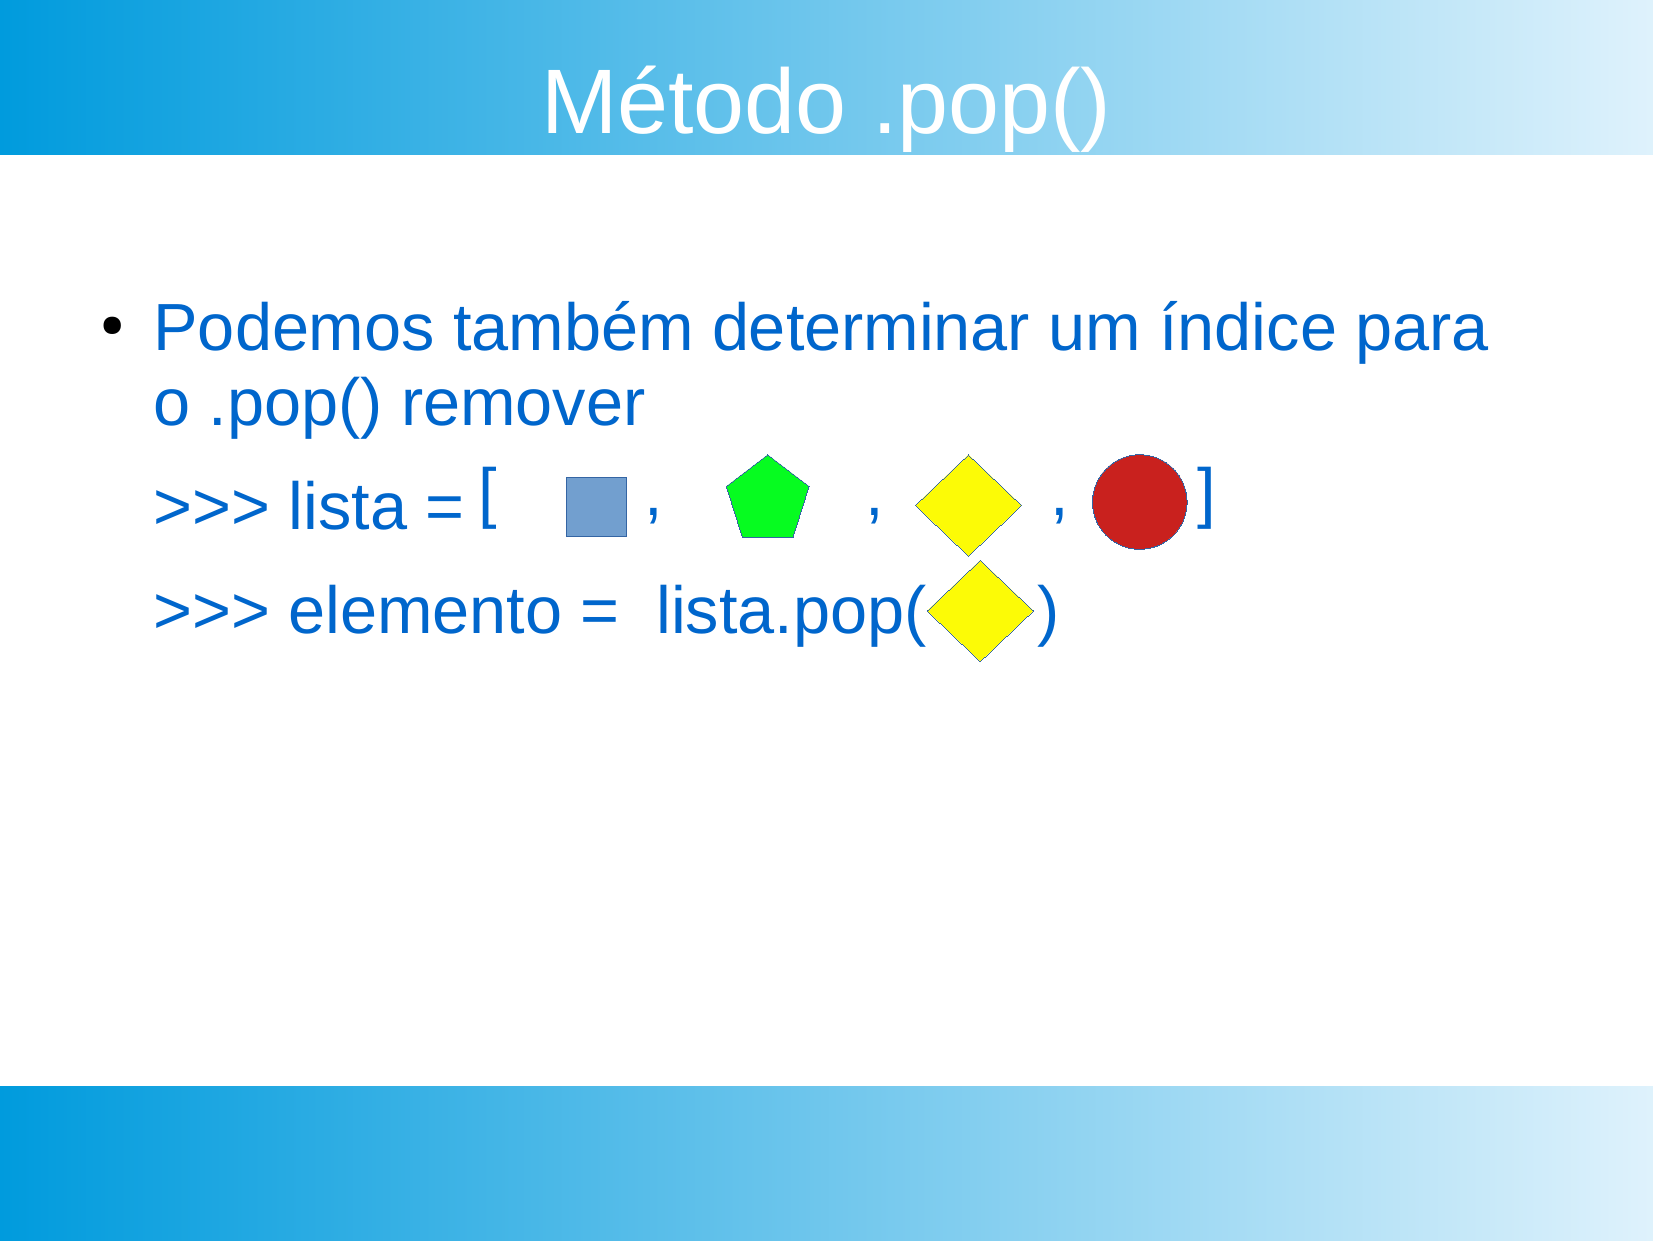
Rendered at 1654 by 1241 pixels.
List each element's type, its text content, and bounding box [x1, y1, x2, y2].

title Método .pop() [82, 49, 1571, 155]
text_box [726, 454, 810, 538]
list [ , , , ] [407, 454, 1306, 585]
list Podemos também determinar um índice para o .pop() remover >>> lista = >>> elemento = lista.pop( ) [82, 290, 1571, 1010]
text_box [915, 454, 1022, 557]
text_box [566, 477, 627, 537]
text_box [1092, 454, 1188, 550]
text_box [927, 560, 1034, 662]
